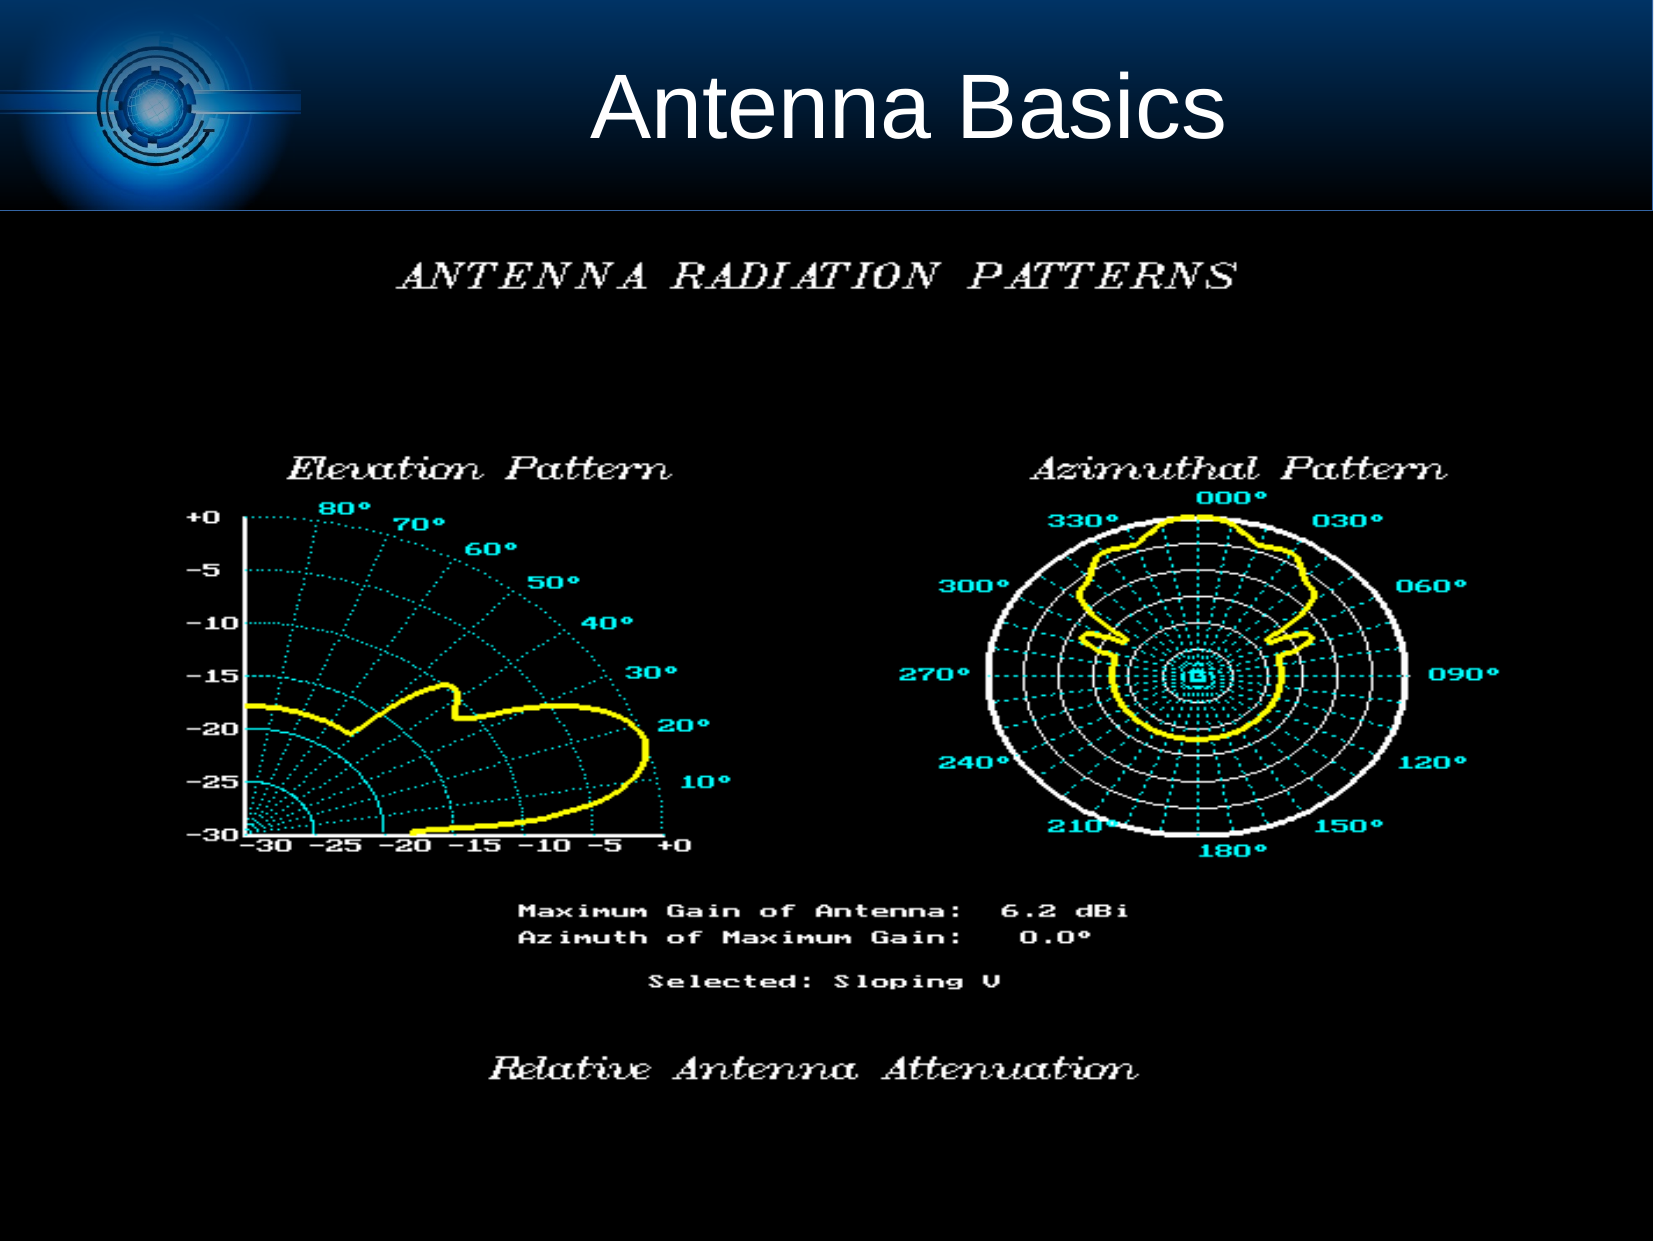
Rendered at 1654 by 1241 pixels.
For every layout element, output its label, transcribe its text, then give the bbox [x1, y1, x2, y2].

title Antenna Basics [165, 2, 1653, 211]
picture [83, 252, 1569, 1099]
picture [0, 87, 165, 210]
